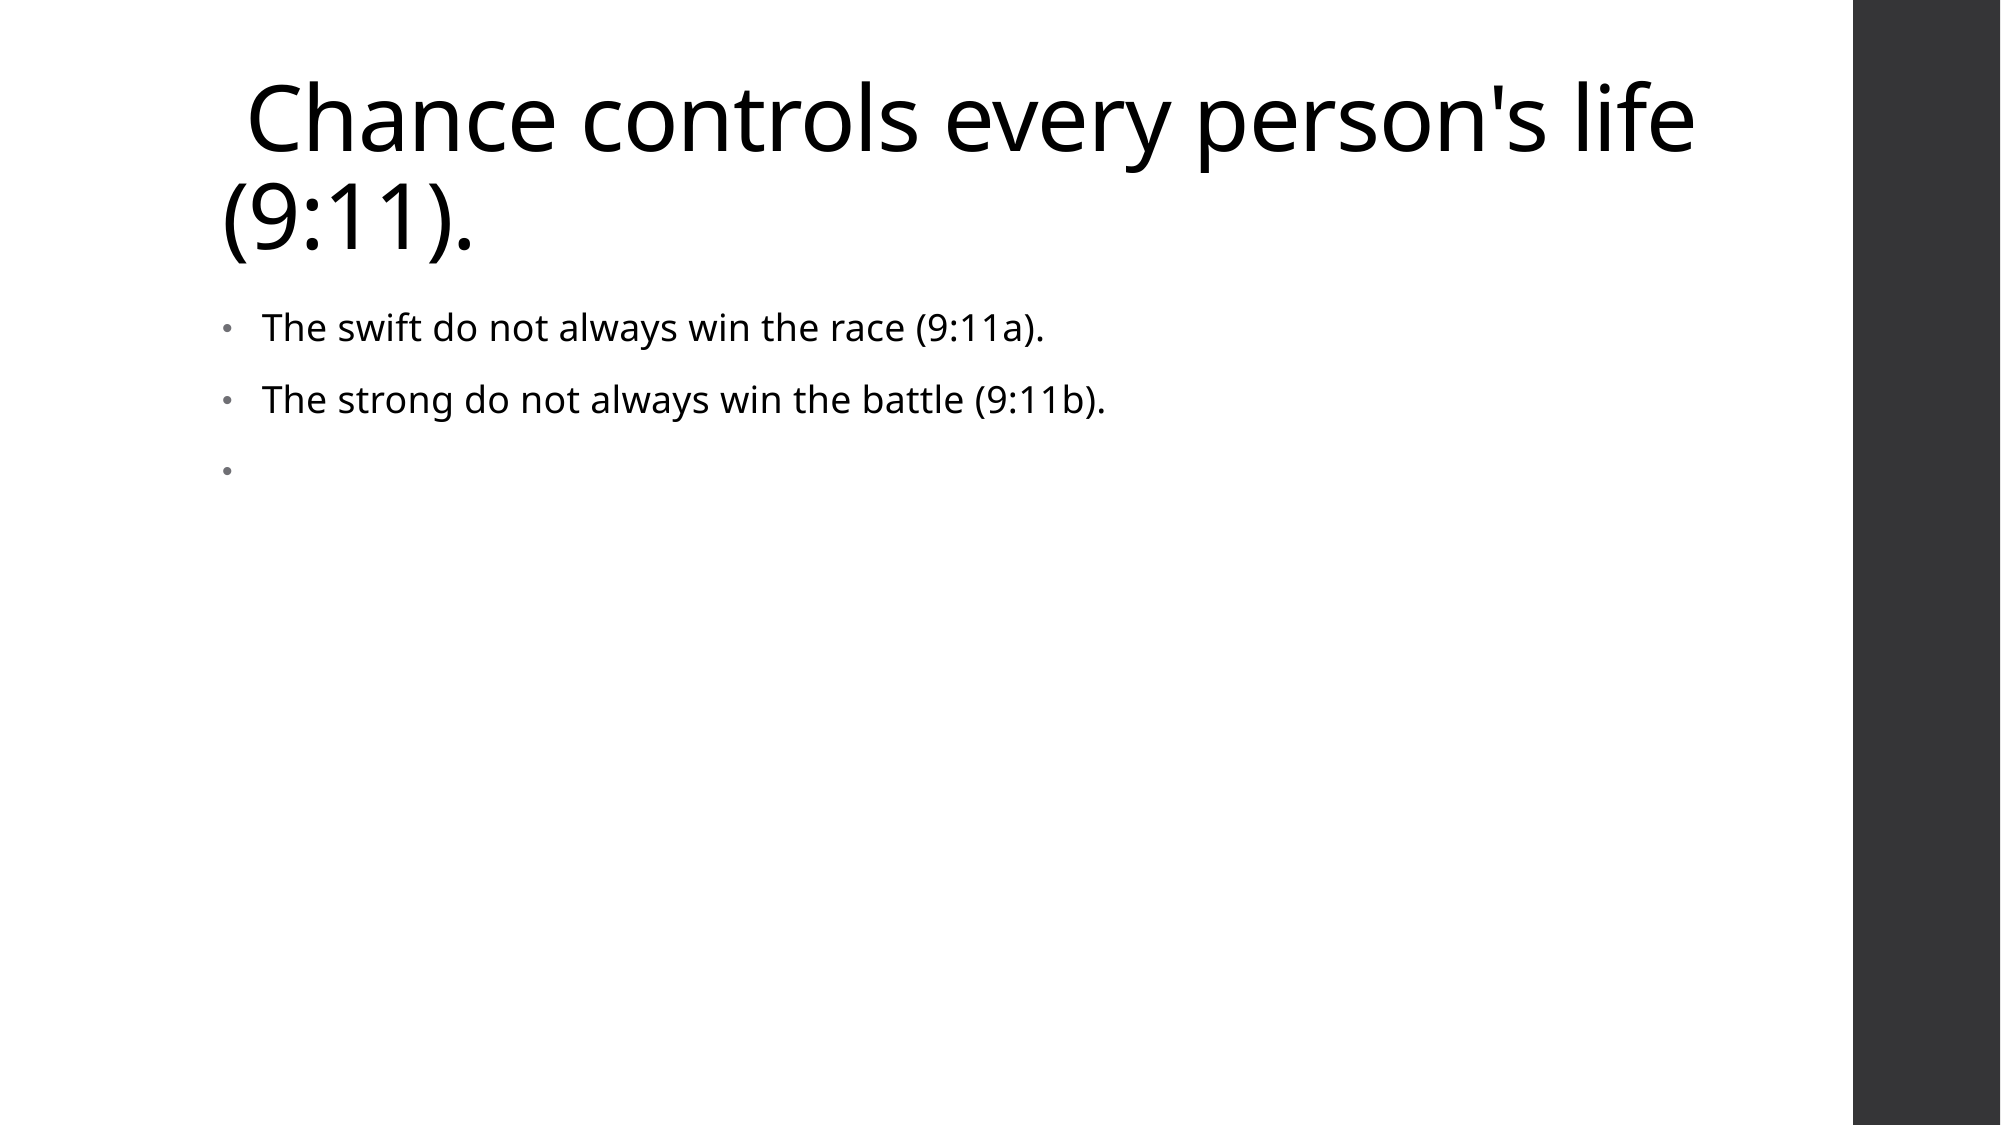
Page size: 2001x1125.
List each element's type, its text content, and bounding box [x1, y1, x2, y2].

title Chance controls every person's life (9:11). [206, 60, 1797, 278]
list The swift do not always win the race (9:11a). The strong do not always win the battle (9:11b). [206, 299, 1617, 1014]
